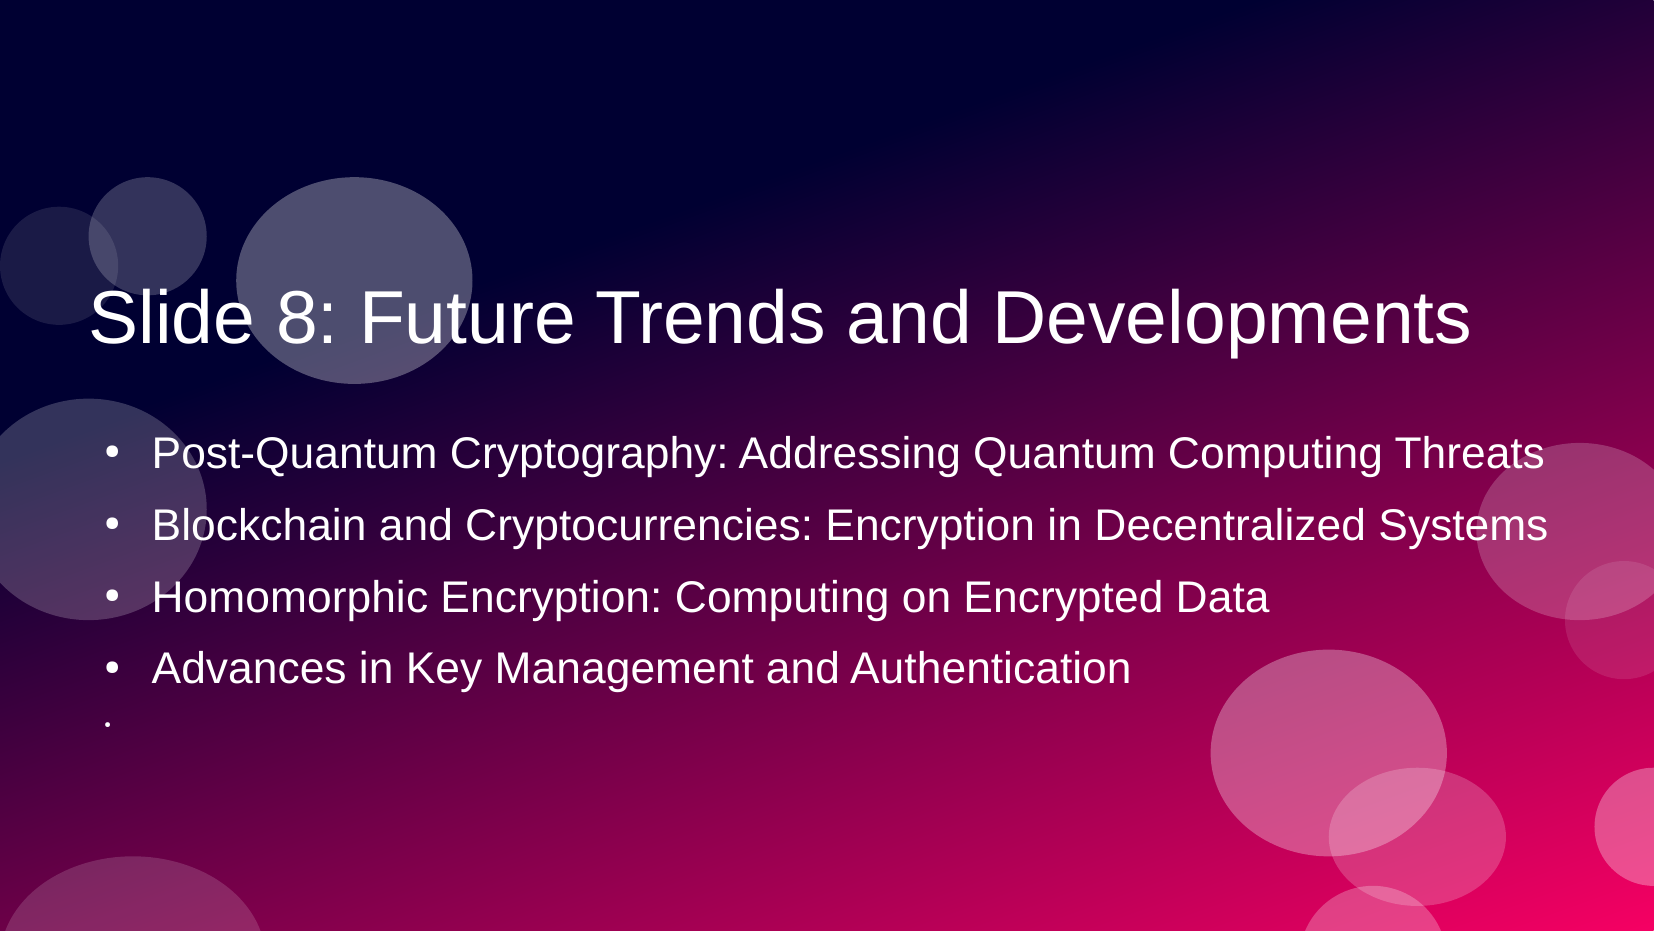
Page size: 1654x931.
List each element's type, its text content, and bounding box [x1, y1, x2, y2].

list Post-Quantum Cryptography: Addressing Quantum Computing Threats Blockchain and Cryptocurrencies: Encryption in Decentralized Systems Homomorphic Encryption: Computing on Encrypted Data Advances in Key Management and Authentication [88, 428, 1565, 783]
title Slide 8: Future Trends and Developments [88, 236, 1565, 399]
